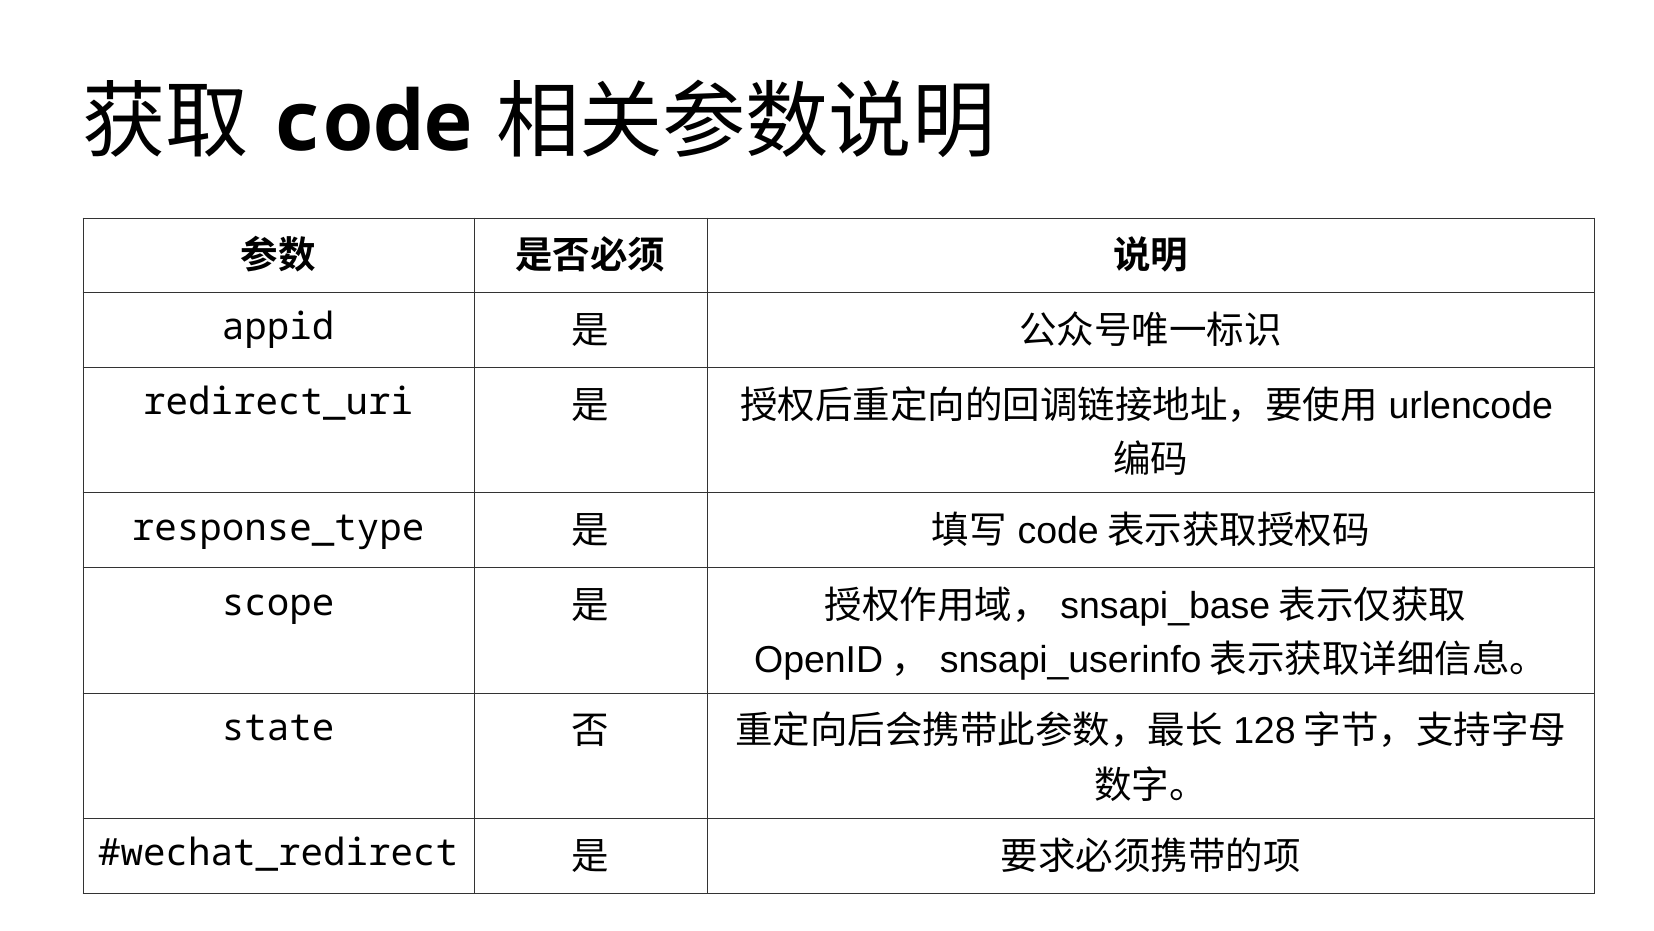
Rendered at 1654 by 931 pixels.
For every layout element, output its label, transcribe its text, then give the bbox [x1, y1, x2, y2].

table_cell state [84, 694, 474, 818]
table_cell 是 [475, 819, 707, 893]
table_cell 重定向后会携带此参数，最长128字节，支持字母数字。 [708, 694, 1594, 818]
table_cell 授权后重定向的回调链接地址，要使用urlencode编码 [708, 368, 1594, 492]
table_cell 授权作用域，snsapi_base表示仅获取OpenID，snsapi_userinfo表示获取详细信息。 [708, 568, 1594, 693]
table_cell 是 [475, 493, 707, 567]
table_cell 是 [475, 293, 707, 367]
table_cell 是 [475, 368, 707, 492]
table_header 说明 [708, 219, 1594, 292]
table_cell 否 [475, 694, 707, 818]
table_cell 要求必须携带的项 [708, 819, 1594, 893]
table_cell response_type [84, 493, 474, 567]
title 获取code相关参数说明 [82, 37, 1571, 193]
table_header 参数 [84, 219, 474, 292]
table_cell appid [84, 293, 474, 367]
table_cell 是 [475, 568, 707, 693]
table_cell scope [84, 568, 474, 693]
table_cell 公众号唯一标识 [708, 293, 1594, 367]
table_cell 填写code表示获取授权码 [708, 493, 1594, 567]
table_cell redirect_uri [84, 368, 474, 492]
table_cell #wechat_redirect [84, 819, 474, 893]
table_header 是否必须 [475, 219, 707, 292]
